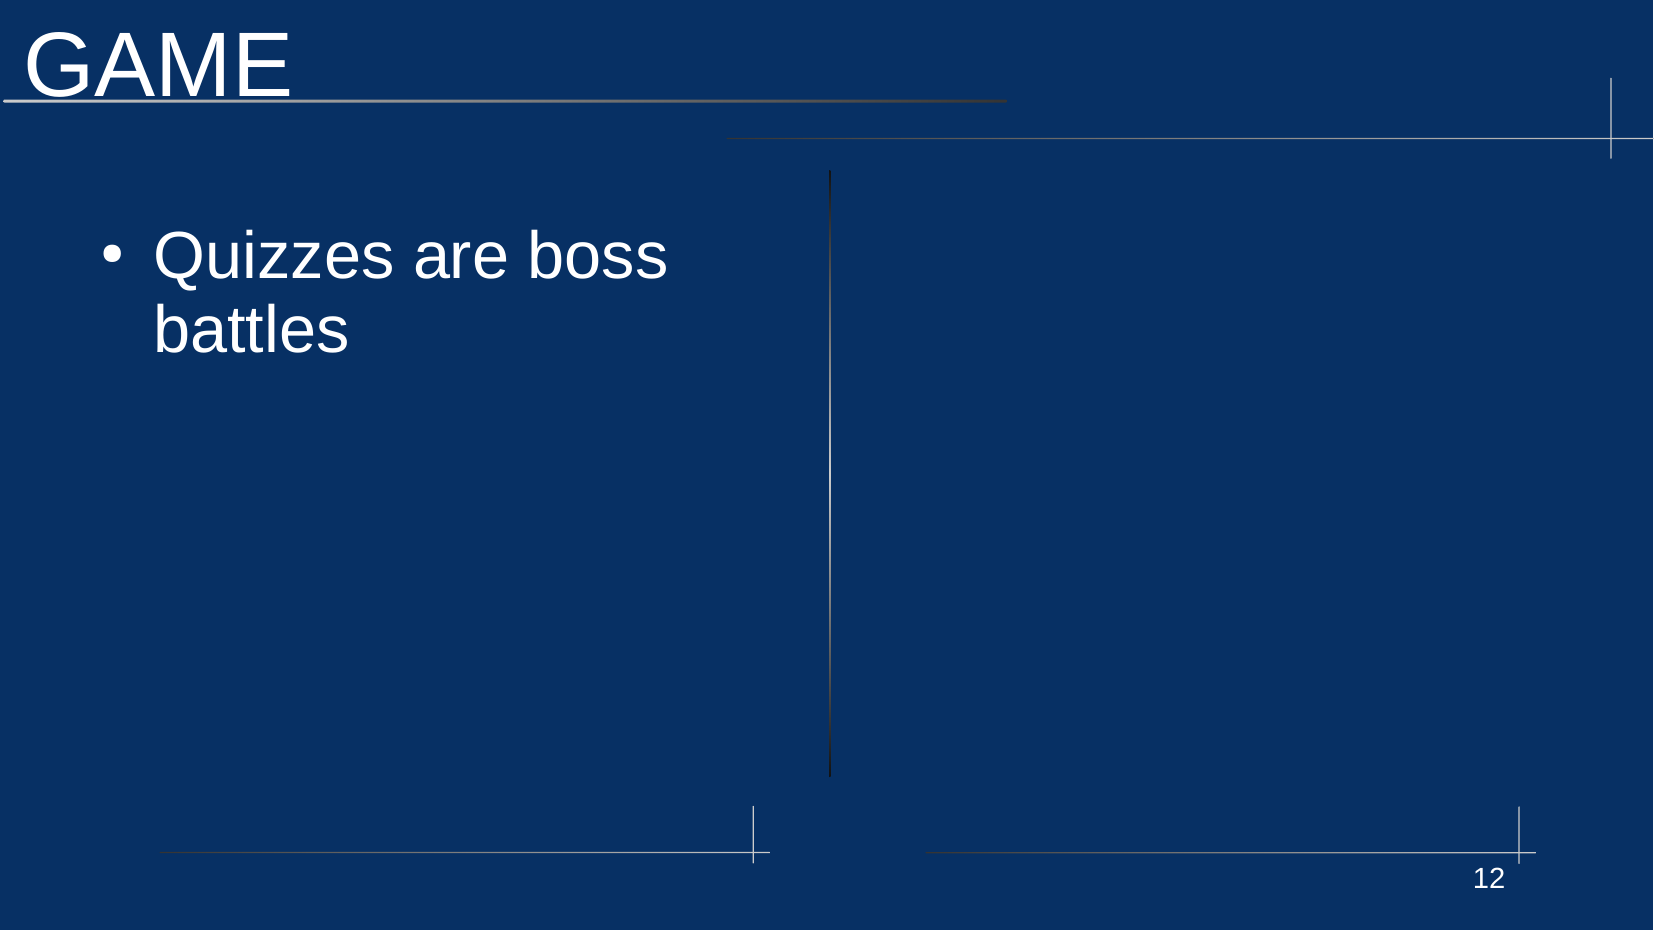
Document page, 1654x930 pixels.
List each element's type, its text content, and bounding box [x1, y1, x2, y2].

list Quizzes are boss battles [82, 217, 809, 757]
title GAME [23, 11, 1588, 119]
